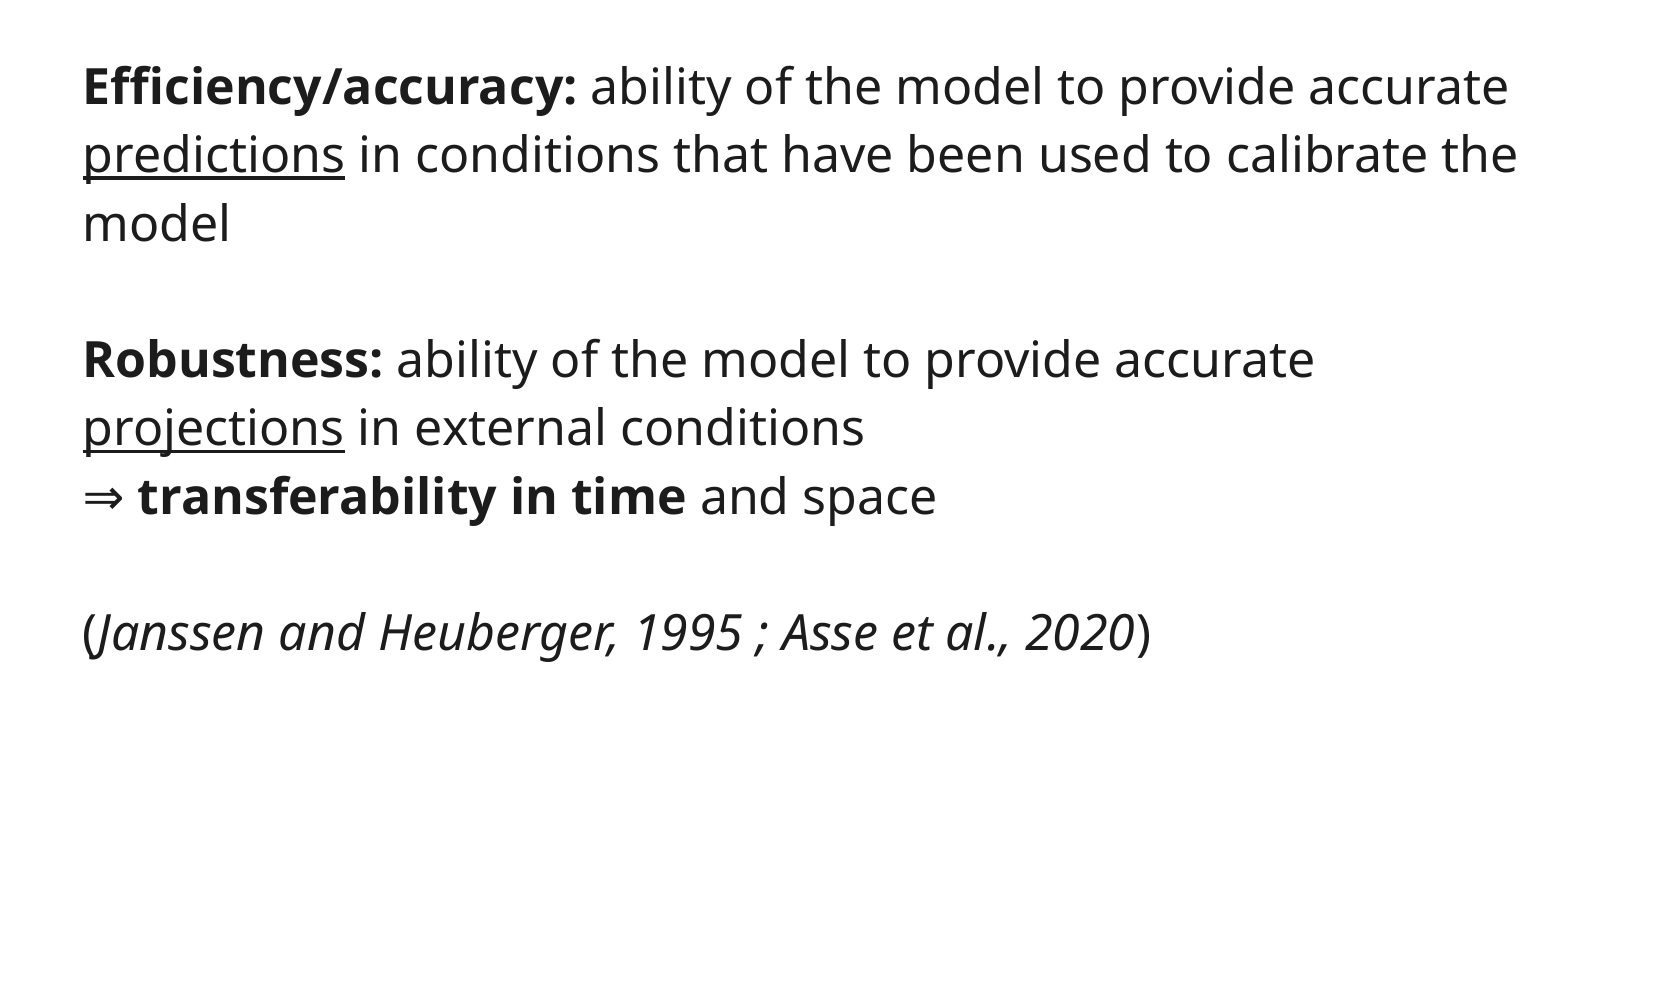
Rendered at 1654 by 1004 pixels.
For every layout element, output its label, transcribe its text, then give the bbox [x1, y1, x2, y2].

subtitle Efficiency/accuracy: ability of the model to provide accurate predictions in conditions that have been used to calibrate the model Robustness: ability of the model to provide accurate projections in external conditions ⇒ transferability in time and space (Janssen and Heuberger, 1995 ; Asse et al., 2020) [82, 50, 1571, 968]
